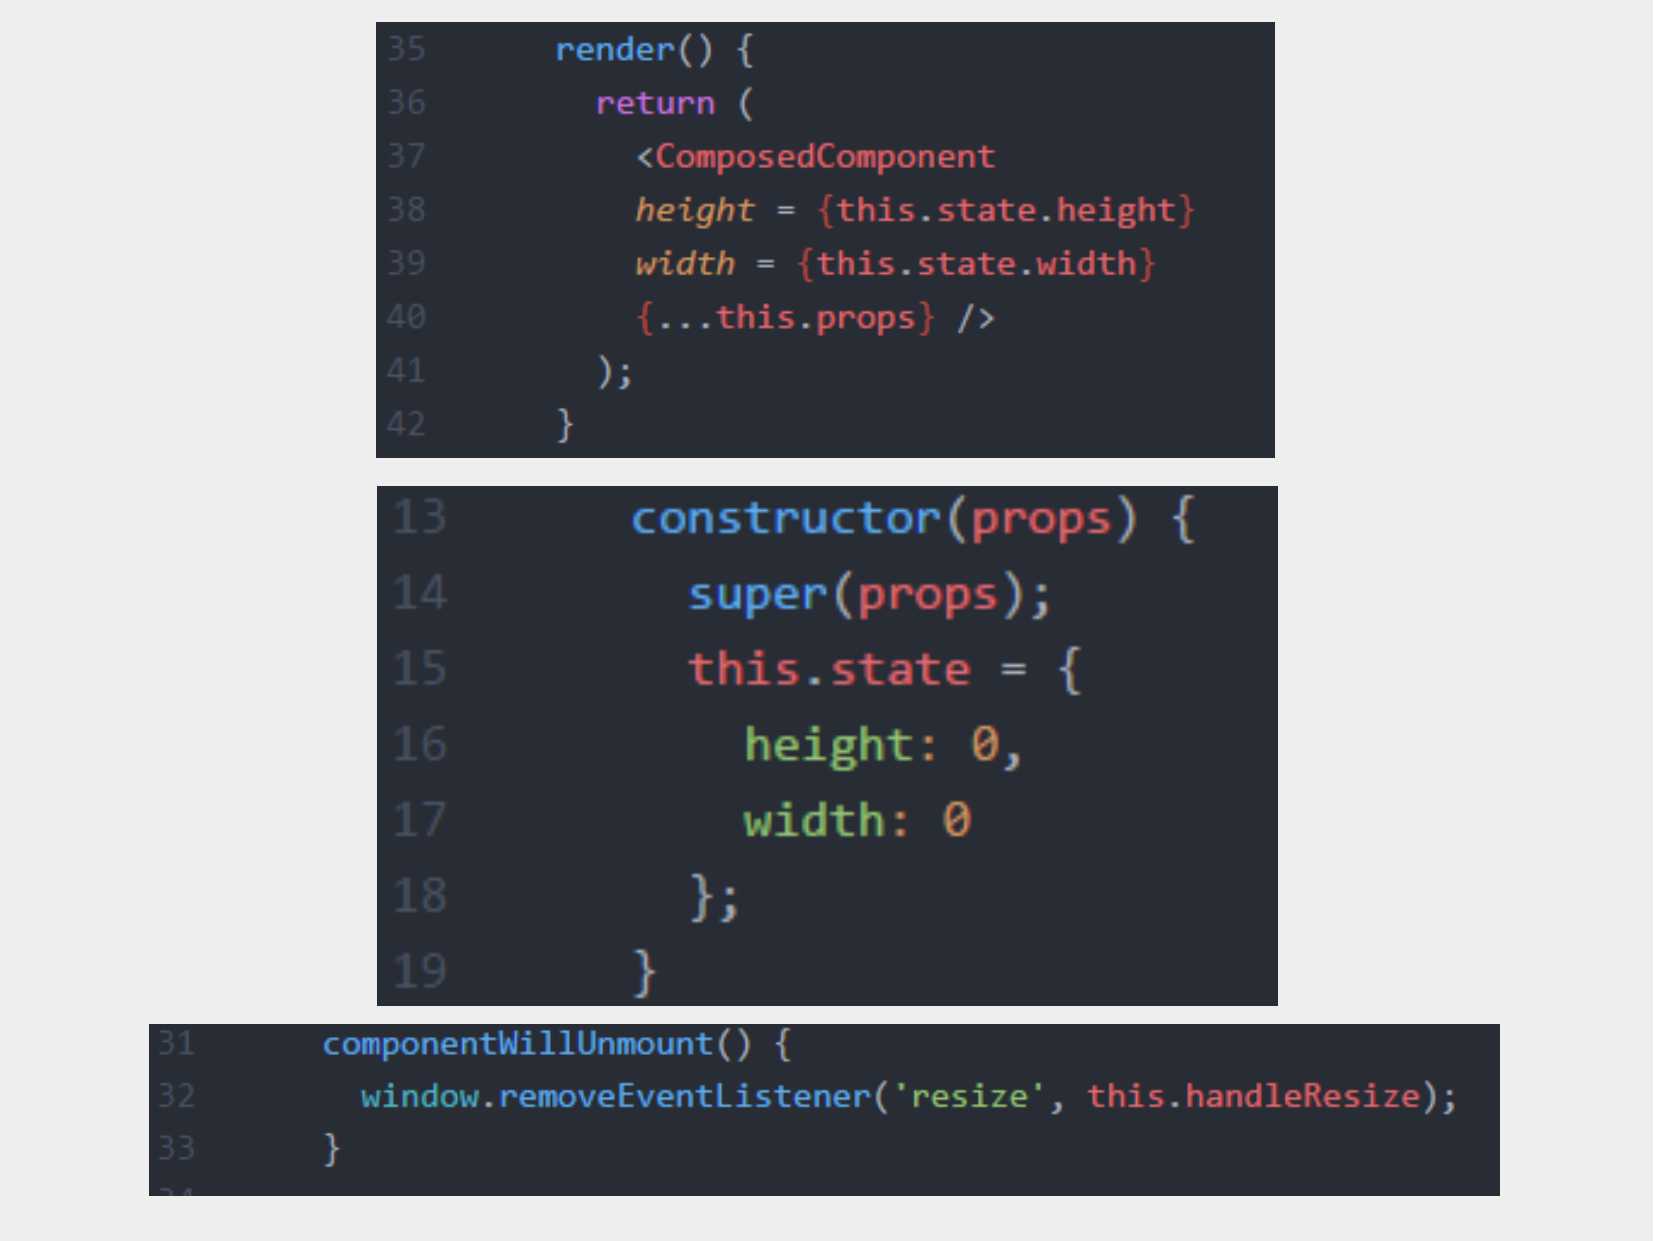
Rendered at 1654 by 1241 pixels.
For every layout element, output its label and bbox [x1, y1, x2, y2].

picture [376, 22, 1275, 458]
picture [149, 1024, 1500, 1196]
picture [377, 486, 1278, 1006]
